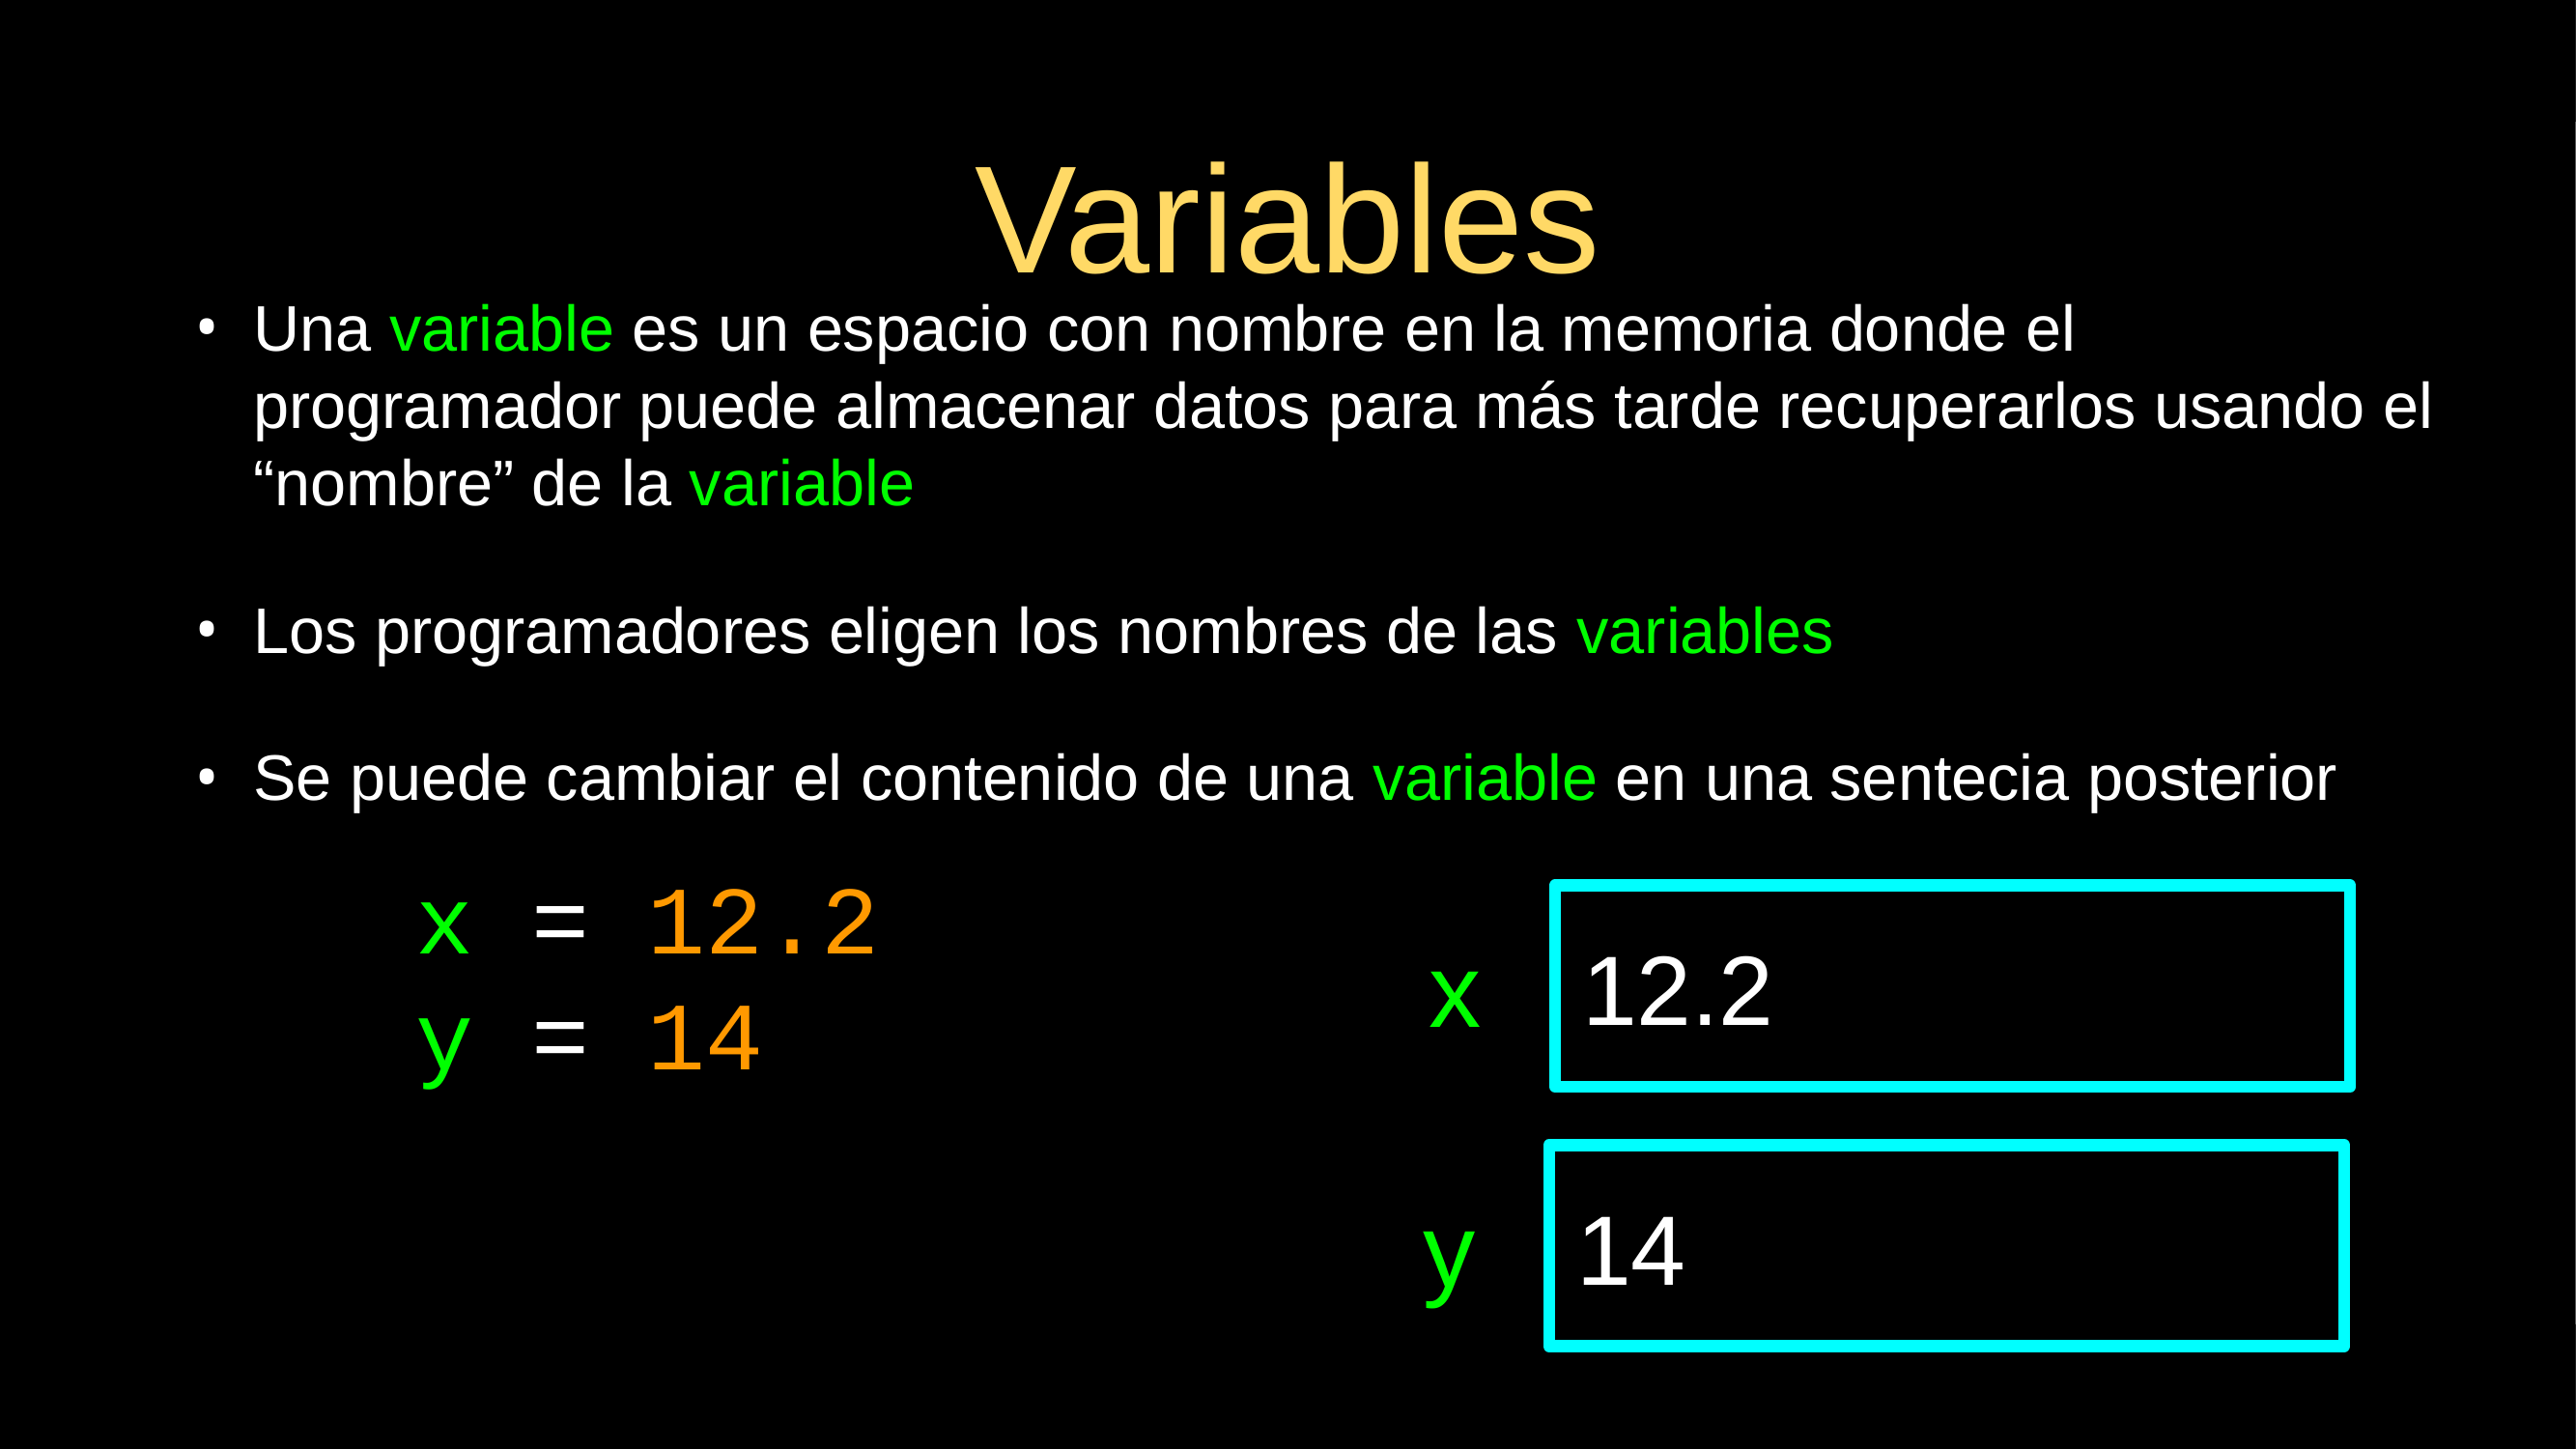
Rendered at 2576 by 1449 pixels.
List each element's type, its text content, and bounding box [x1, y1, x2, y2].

title Variables [128, 124, 2448, 300]
text_box x = 12.2 y = 14 [415, 841, 1056, 1221]
text_box y [1417, 1177, 1482, 1315]
text_box 14 [1548, 1145, 2344, 1347]
text_box 12.2 [1555, 885, 2351, 1087]
text_box x [1420, 916, 1490, 1054]
list Una variable es un espacio con nombre en la memoria donde el programador puede almacenar datos para más tarde recuperarlos usando el “nombre” de la variable Los programadores eligen los nombres de las variables Se puede cambiar el contenido de una variable en una sentecia posterior [128, 338, 2448, 762]
